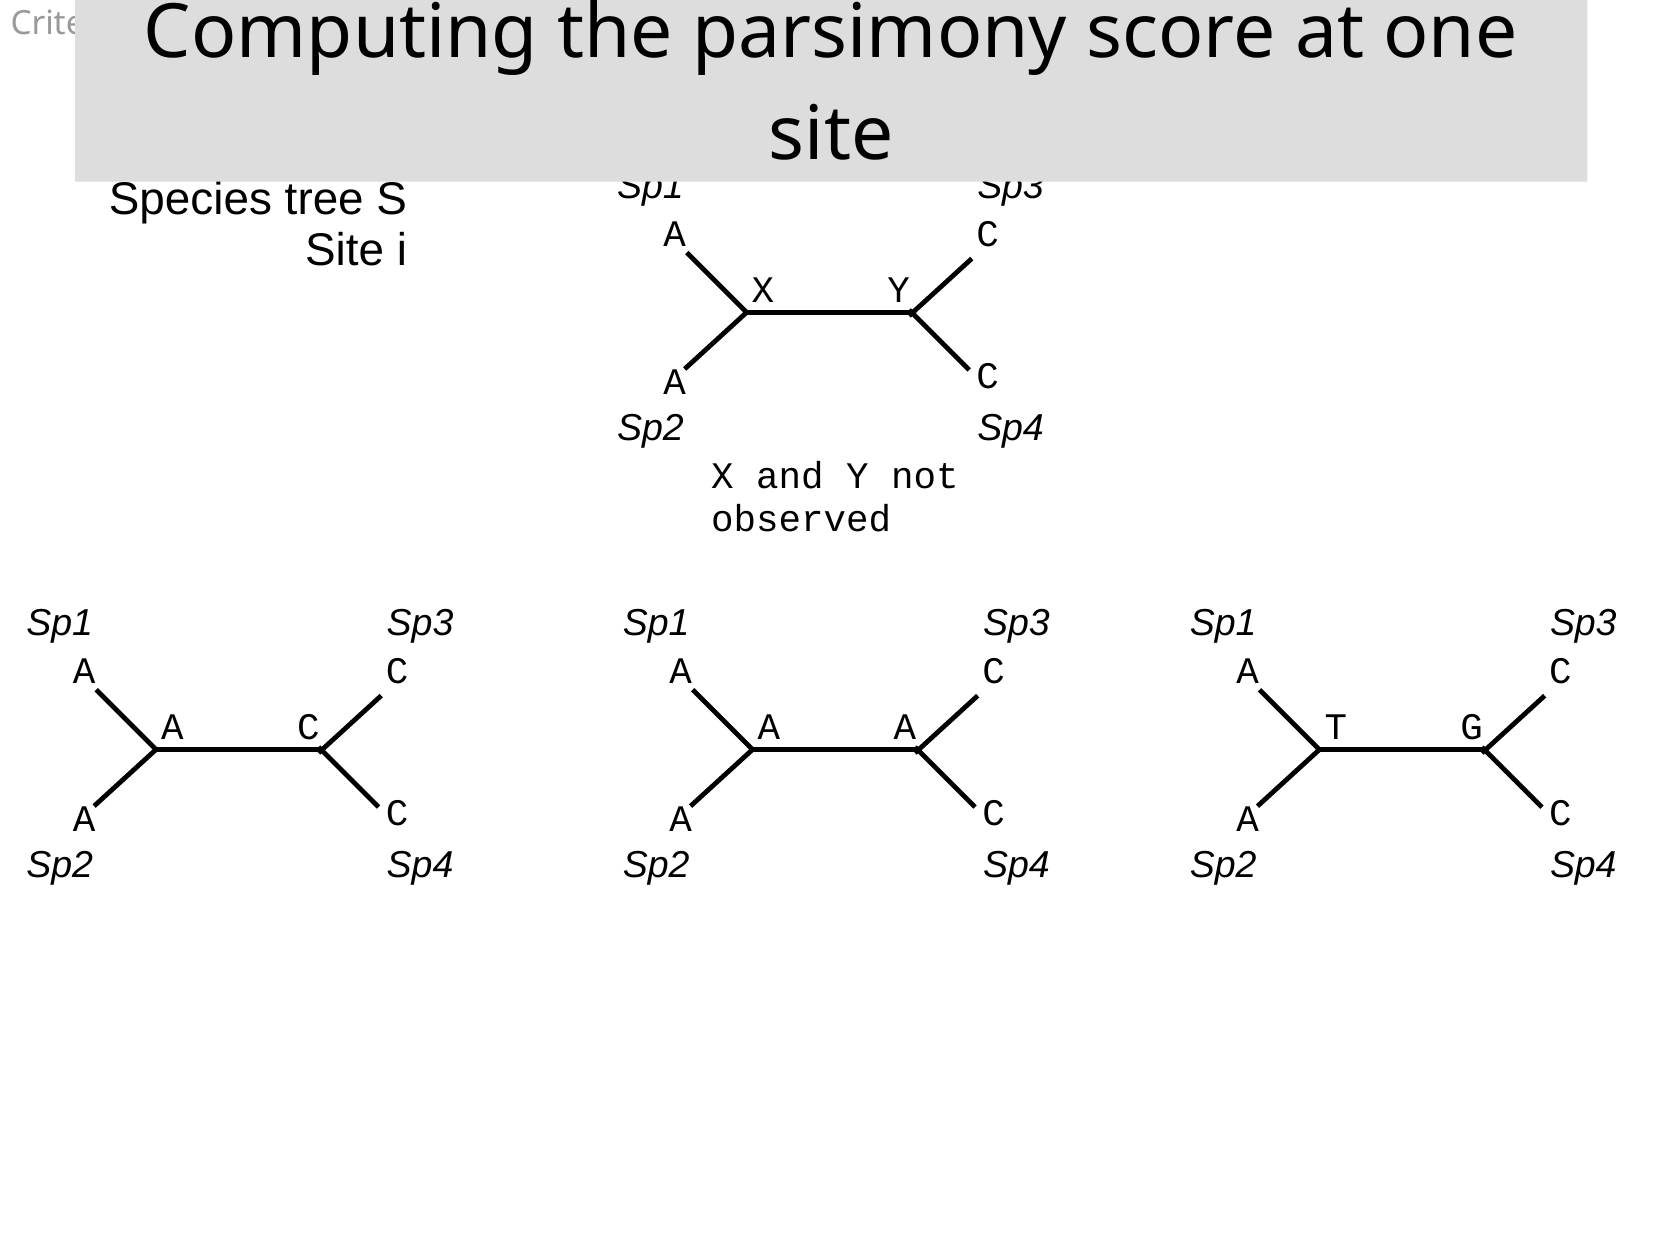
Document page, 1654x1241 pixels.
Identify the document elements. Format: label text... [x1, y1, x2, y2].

text_box C [371, 786, 462, 840]
text_box Sp3 [962, 182, 1068, 256]
text_box Criteria: Maximum Parsimony [10, 0, 75, 73]
text_box Sp1 [1175, 594, 1281, 693]
text_box A [654, 645, 745, 698]
text_box Sp1 [602, 182, 708, 256]
text_box C [961, 349, 1052, 403]
text_box A [1221, 645, 1312, 698]
text_box Sp4 [962, 358, 1068, 456]
text_box C [1534, 787, 1625, 840]
text_box Sp1 [11, 594, 117, 693]
text_box Sp4 [371, 795, 477, 894]
text_box Sp2 [602, 358, 708, 456]
text_box C [371, 645, 462, 698]
text_box Y [872, 263, 925, 317]
text_box A [648, 355, 739, 409]
text_box A [878, 700, 931, 754]
text_box A [648, 208, 739, 261]
text_box A [58, 645, 149, 698]
text_box A [742, 700, 795, 754]
text_box Sp4 [1535, 795, 1641, 894]
text_box Sp1 [608, 594, 714, 693]
text_box A [146, 700, 199, 754]
text_box A [58, 792, 149, 846]
text_box Sp2 [608, 795, 714, 894]
text_box C [961, 208, 1052, 261]
text_box C [967, 645, 1058, 698]
text_box X [736, 263, 790, 317]
text_box Sp3 [1535, 594, 1641, 693]
text_box T [1309, 700, 1362, 754]
text_box C [282, 700, 335, 754]
text_box C [1534, 645, 1625, 698]
title Computing the parsimony score at one site [75, 0, 1588, 182]
text_box Sp4 [968, 795, 1074, 894]
text_box Sp2 [1175, 795, 1281, 894]
text_box C [967, 786, 1058, 840]
text_box X and Y not observed [696, 450, 1001, 577]
text_box Species tree S Site i [0, 165, 422, 283]
text_box Sp3 [968, 594, 1074, 693]
text_box A [1221, 792, 1312, 846]
text_box G [1445, 700, 1498, 754]
text_box Sp3 [371, 594, 477, 693]
text_box A [654, 792, 745, 846]
text_box Sp2 [11, 795, 117, 893]
